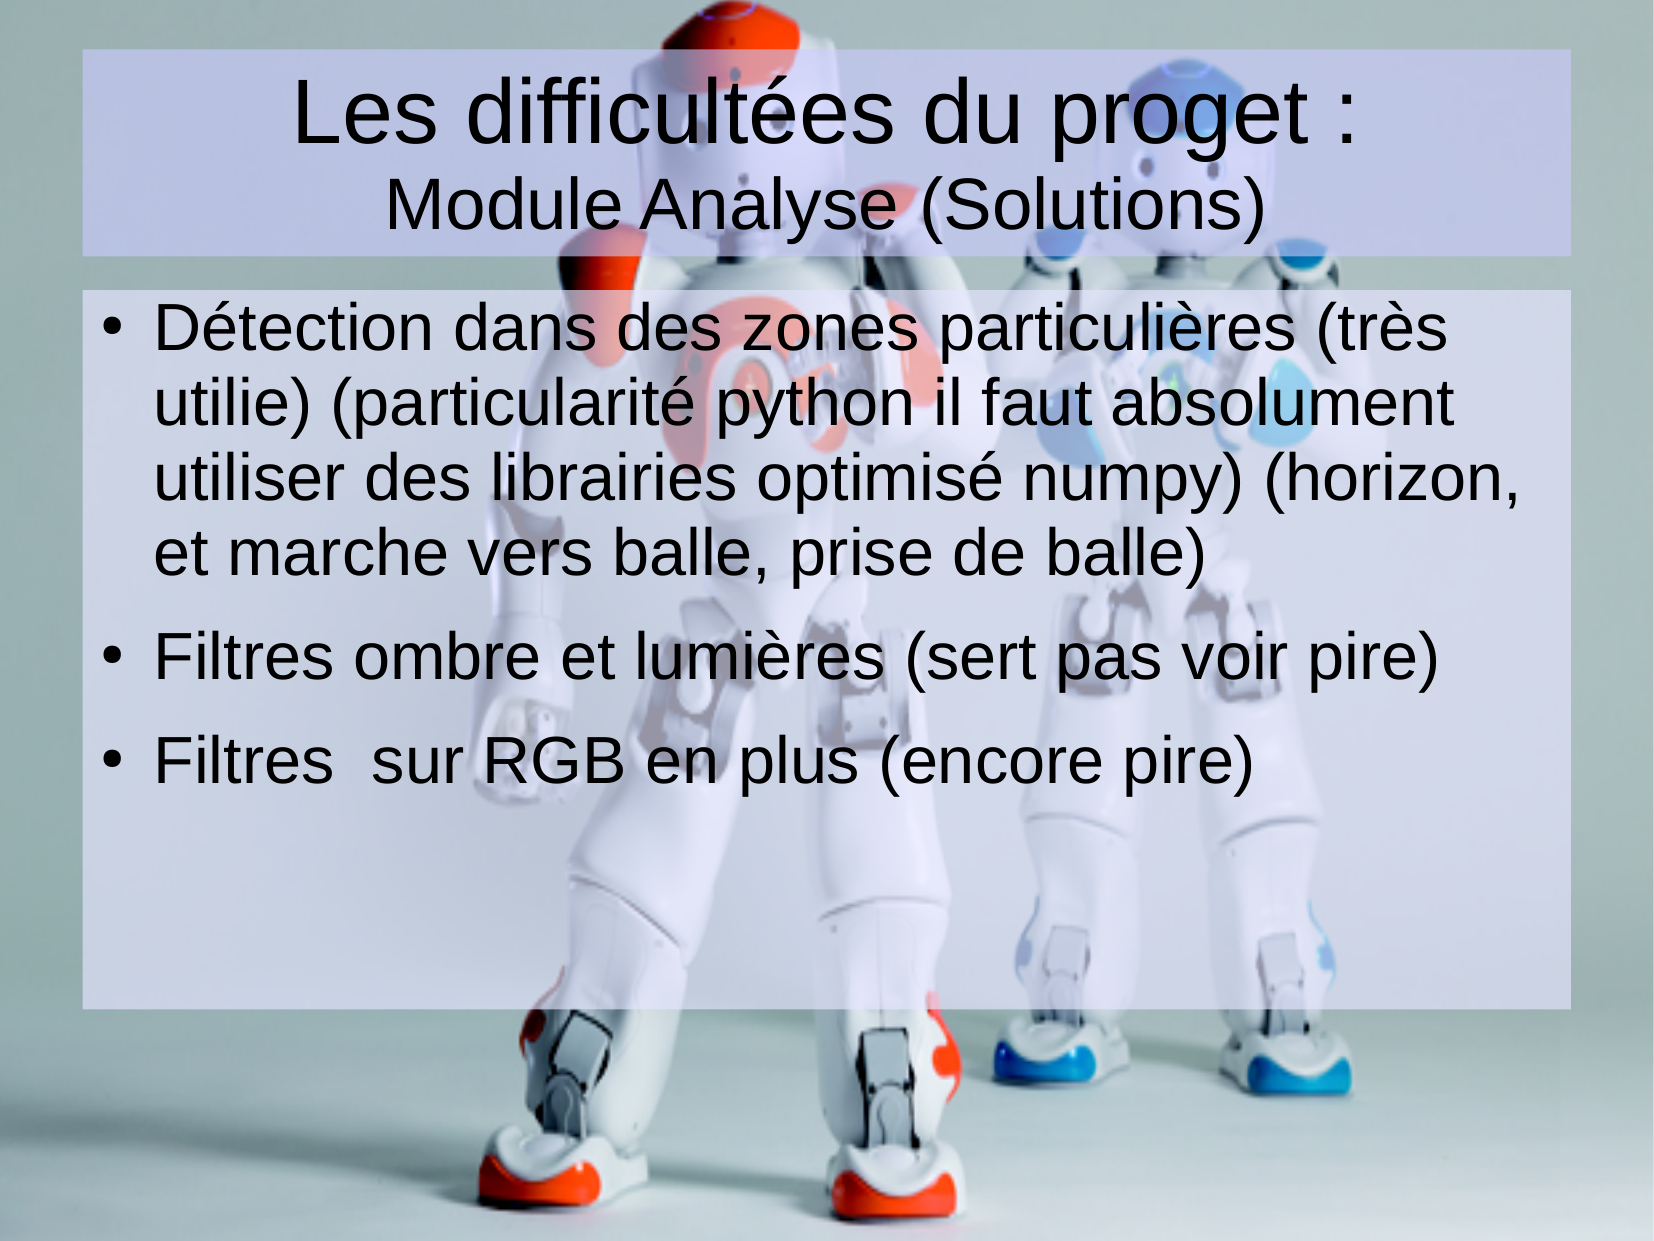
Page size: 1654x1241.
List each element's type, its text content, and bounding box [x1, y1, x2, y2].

picture [0, 0, 1654, 1241]
list Détection dans des zones particulières (très utilie) (particularité python il faut absolument utiliser des librairies optimisé numpy) (horizon, et marche vers balle, prise de balle) Filtres ombre et lumières (sert pas voir pire) Filtres sur RGB en plus (encore pire) [82, 290, 1571, 1010]
title Les difficultées du proget : Module Analyse (Solutions) [82, 49, 1571, 257]
